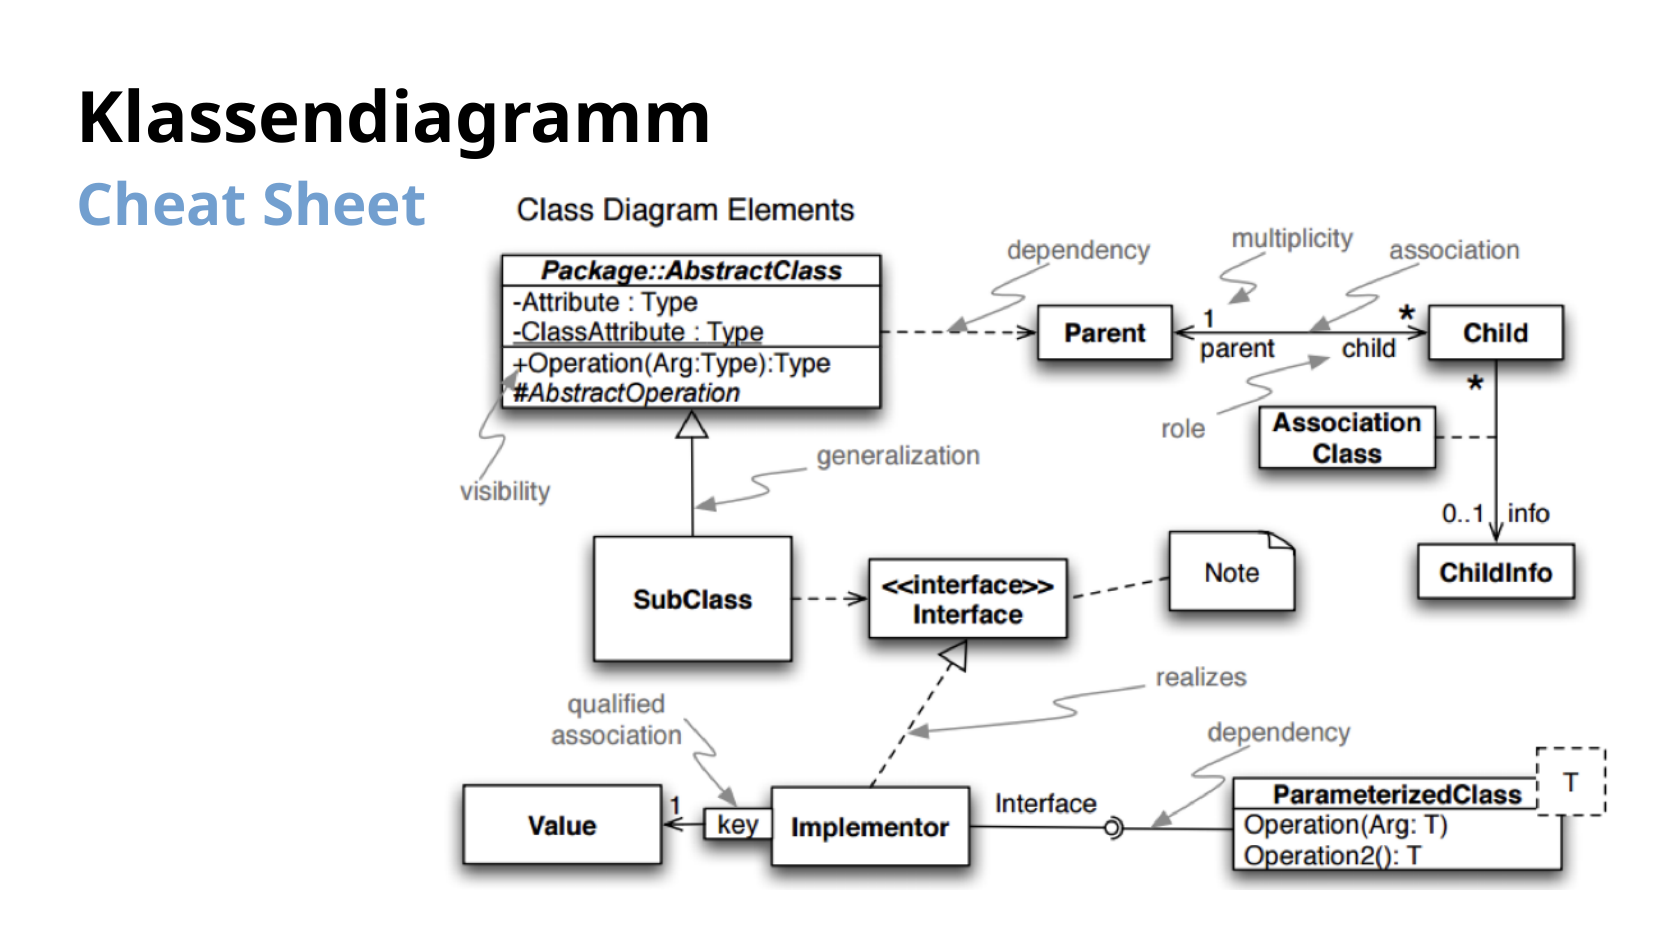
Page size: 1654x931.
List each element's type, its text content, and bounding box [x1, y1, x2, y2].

picture [442, 177, 1623, 890]
title Klassendiagramm Cheat Sheet [76, 57, 1565, 251]
